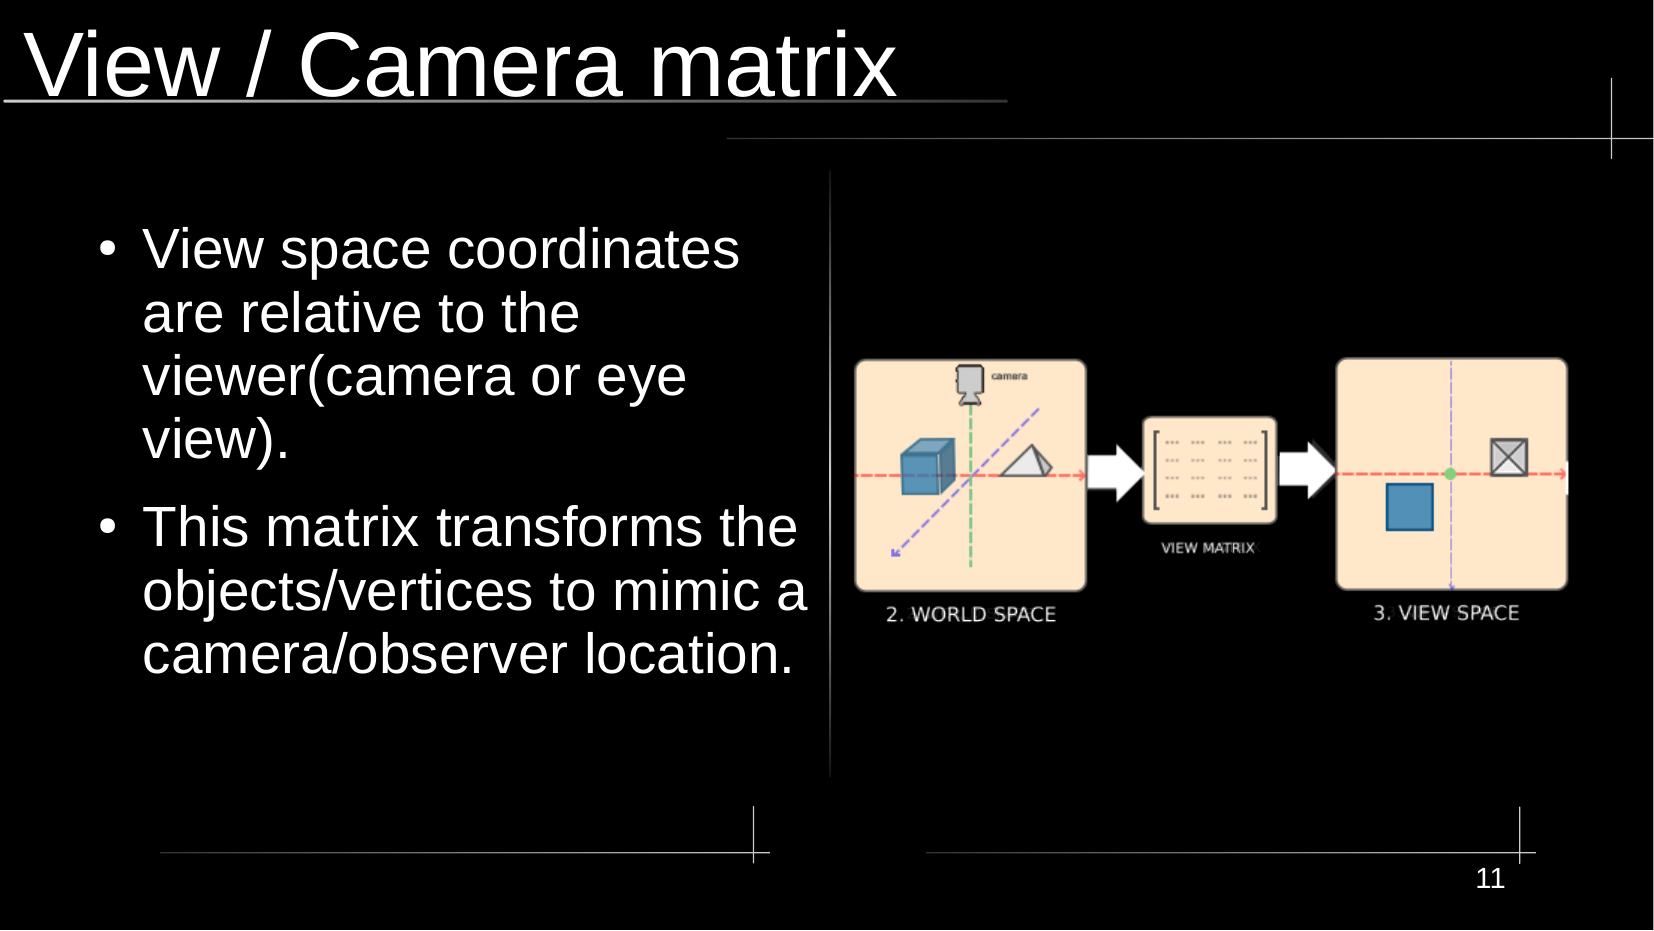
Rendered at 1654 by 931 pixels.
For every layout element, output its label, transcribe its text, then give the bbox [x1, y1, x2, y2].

title View / Camera matrix [23, 11, 1589, 119]
list View space coordinates are relative to the viewer(camera or eye view). This matrix transforms the objects/vertices to mimic a camera/observer location. [82, 217, 809, 758]
picture [845, 342, 1572, 632]
